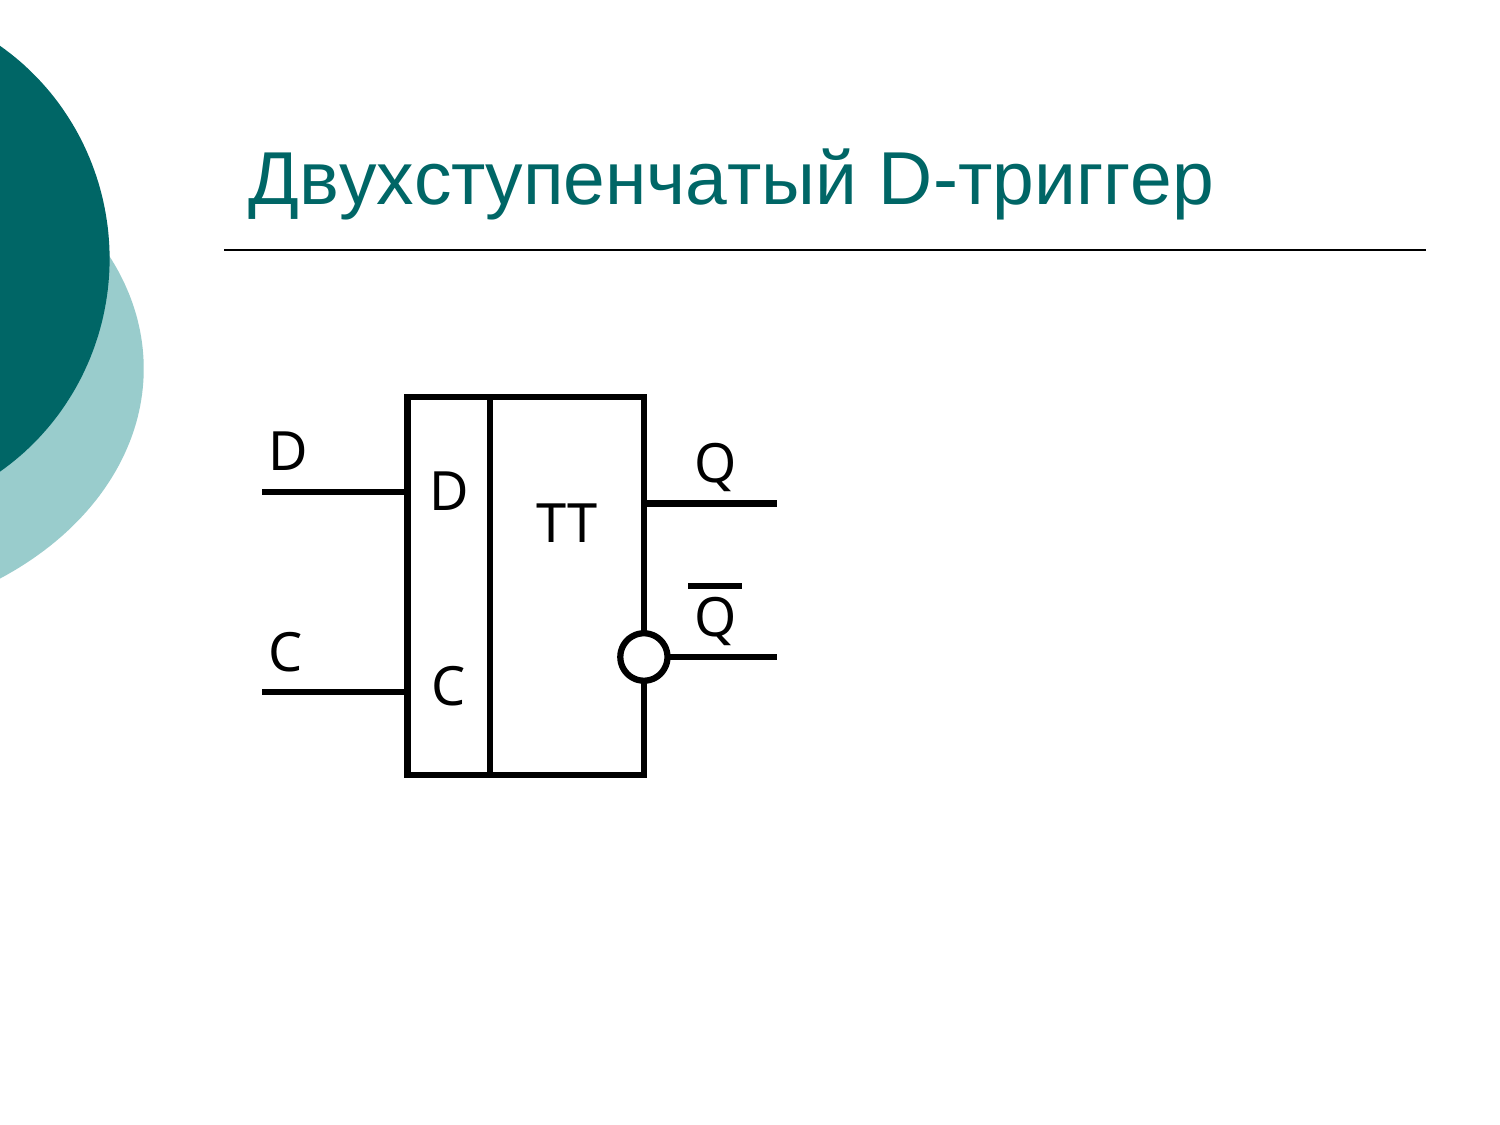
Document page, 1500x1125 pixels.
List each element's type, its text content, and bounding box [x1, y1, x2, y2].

title Двухступенчатый D-триггер [233, 58, 1416, 228]
text_box C [253, 609, 361, 691]
text_box TT [490, 397, 644, 775]
text_box [620, 633, 668, 681]
text_box D C [407, 397, 491, 776]
text_box Q [679, 420, 810, 502]
text_box D [253, 409, 361, 490]
text_box Q [679, 574, 845, 655]
